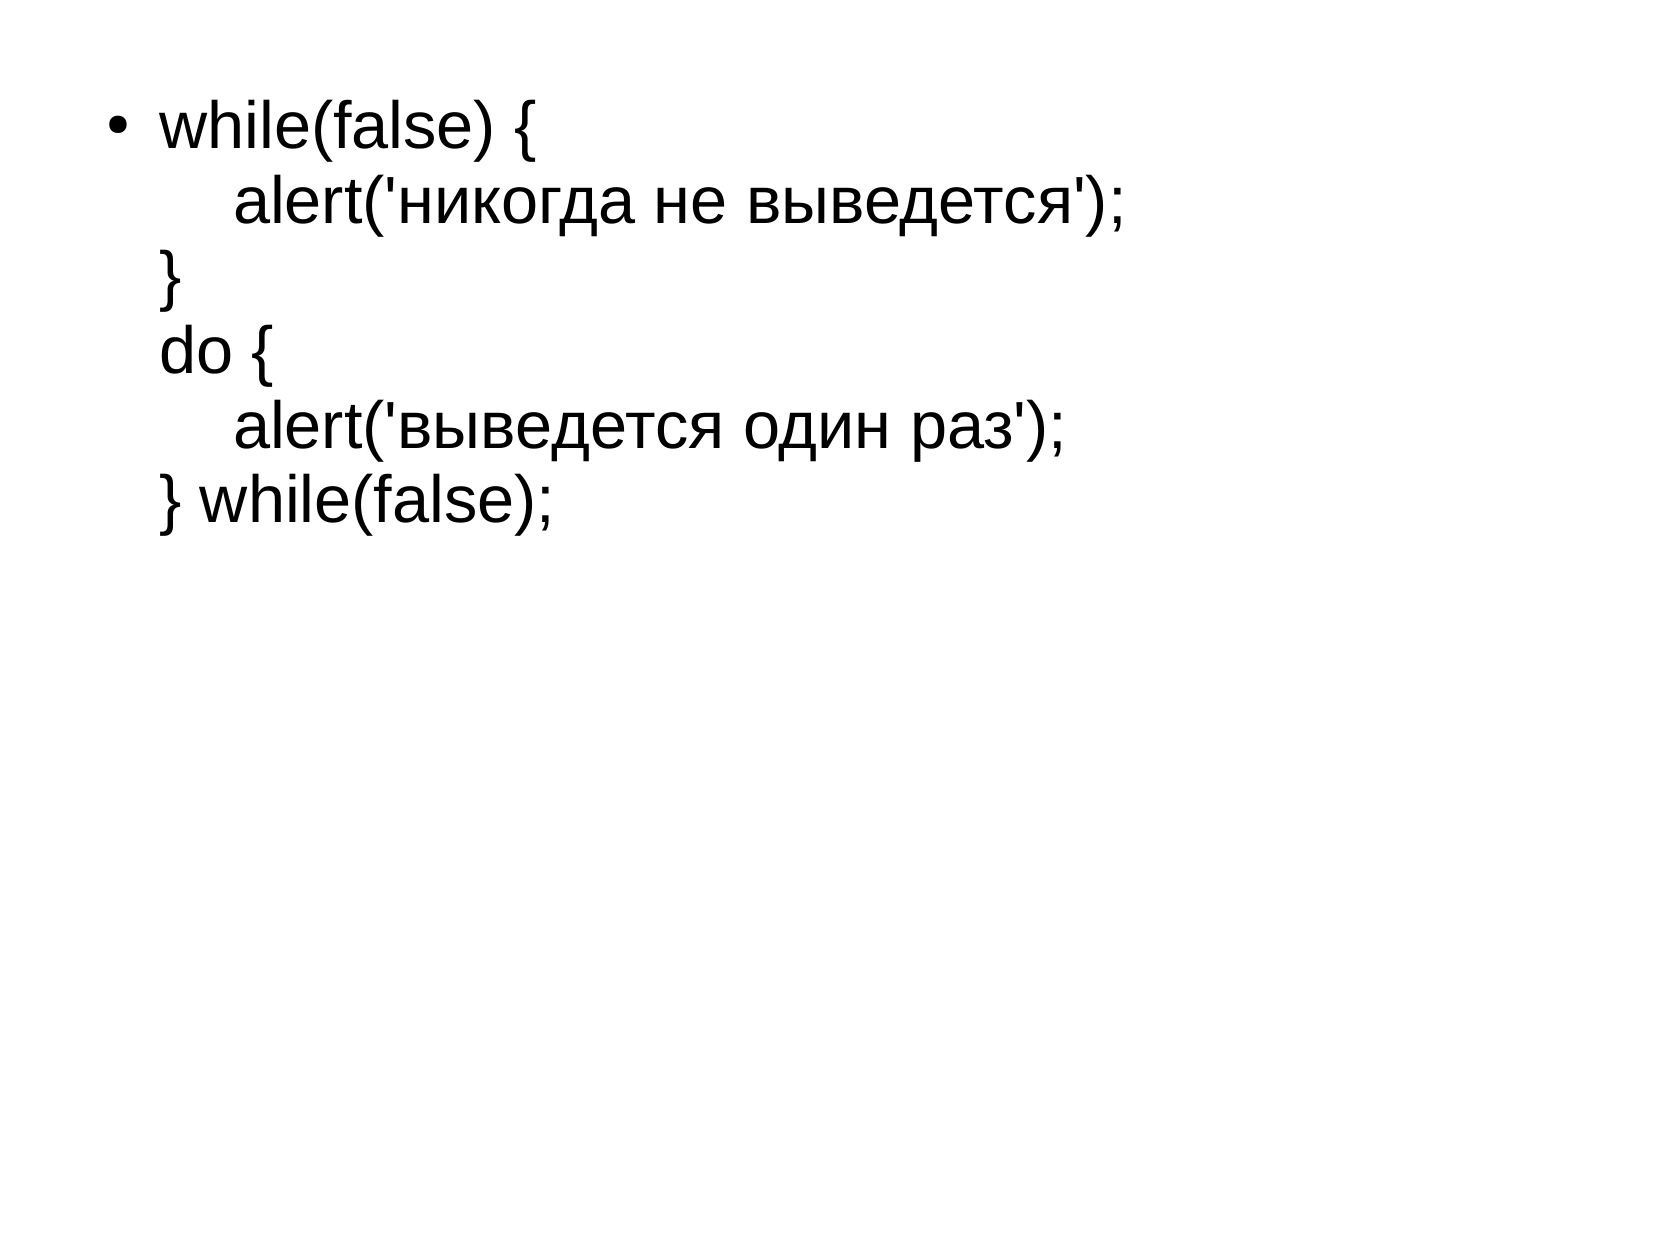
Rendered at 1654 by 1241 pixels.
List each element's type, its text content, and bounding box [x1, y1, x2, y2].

list while(false) { alert('никогда не выведется'); } do { alert('выведется один раз'); } while(false); [88, 88, 1577, 908]
